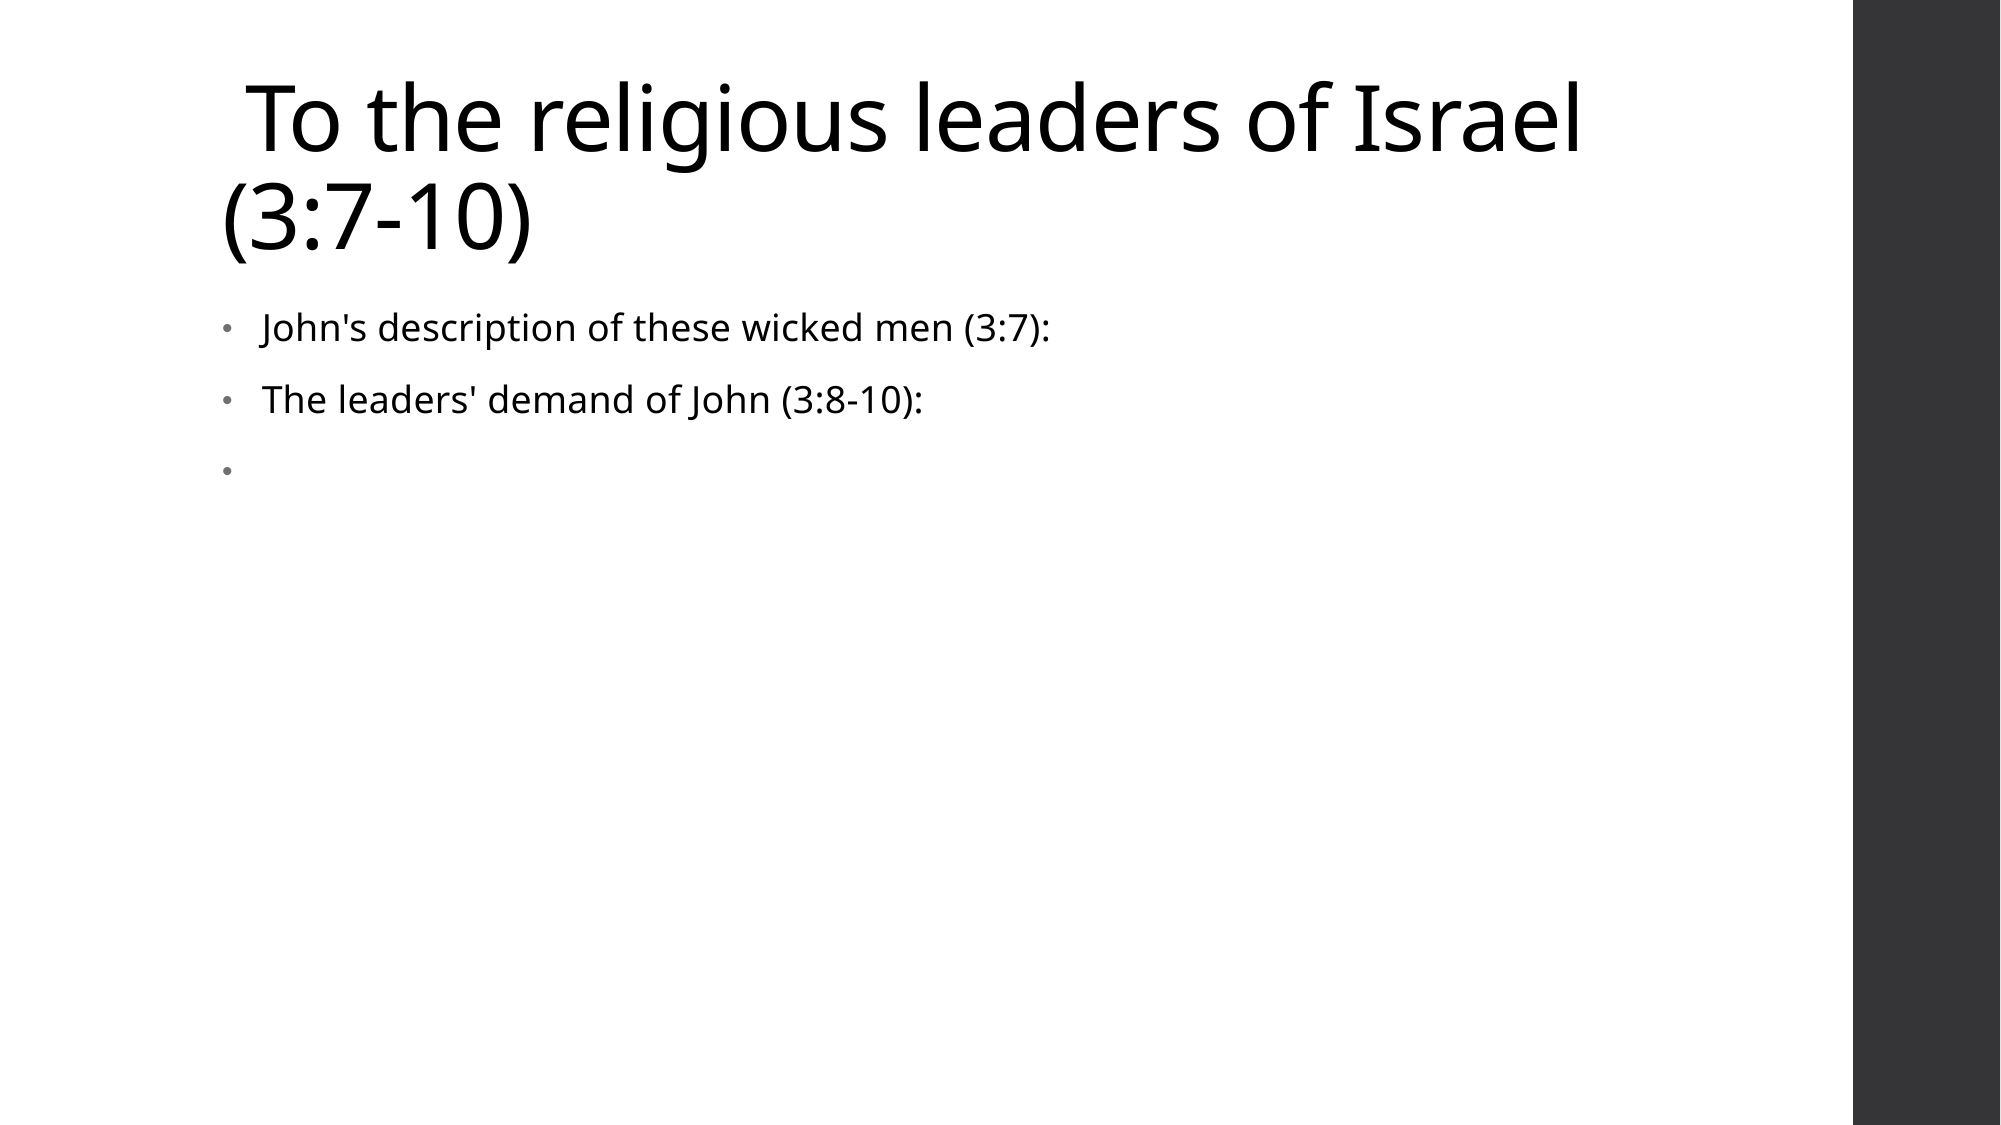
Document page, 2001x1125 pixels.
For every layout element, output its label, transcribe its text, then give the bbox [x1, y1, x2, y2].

title To the religious leaders of Israel (3:7-10) [206, 60, 1797, 278]
list John's description of these wicked men (3:7): The leaders' demand of John (3:8-10): [206, 299, 1617, 1014]
